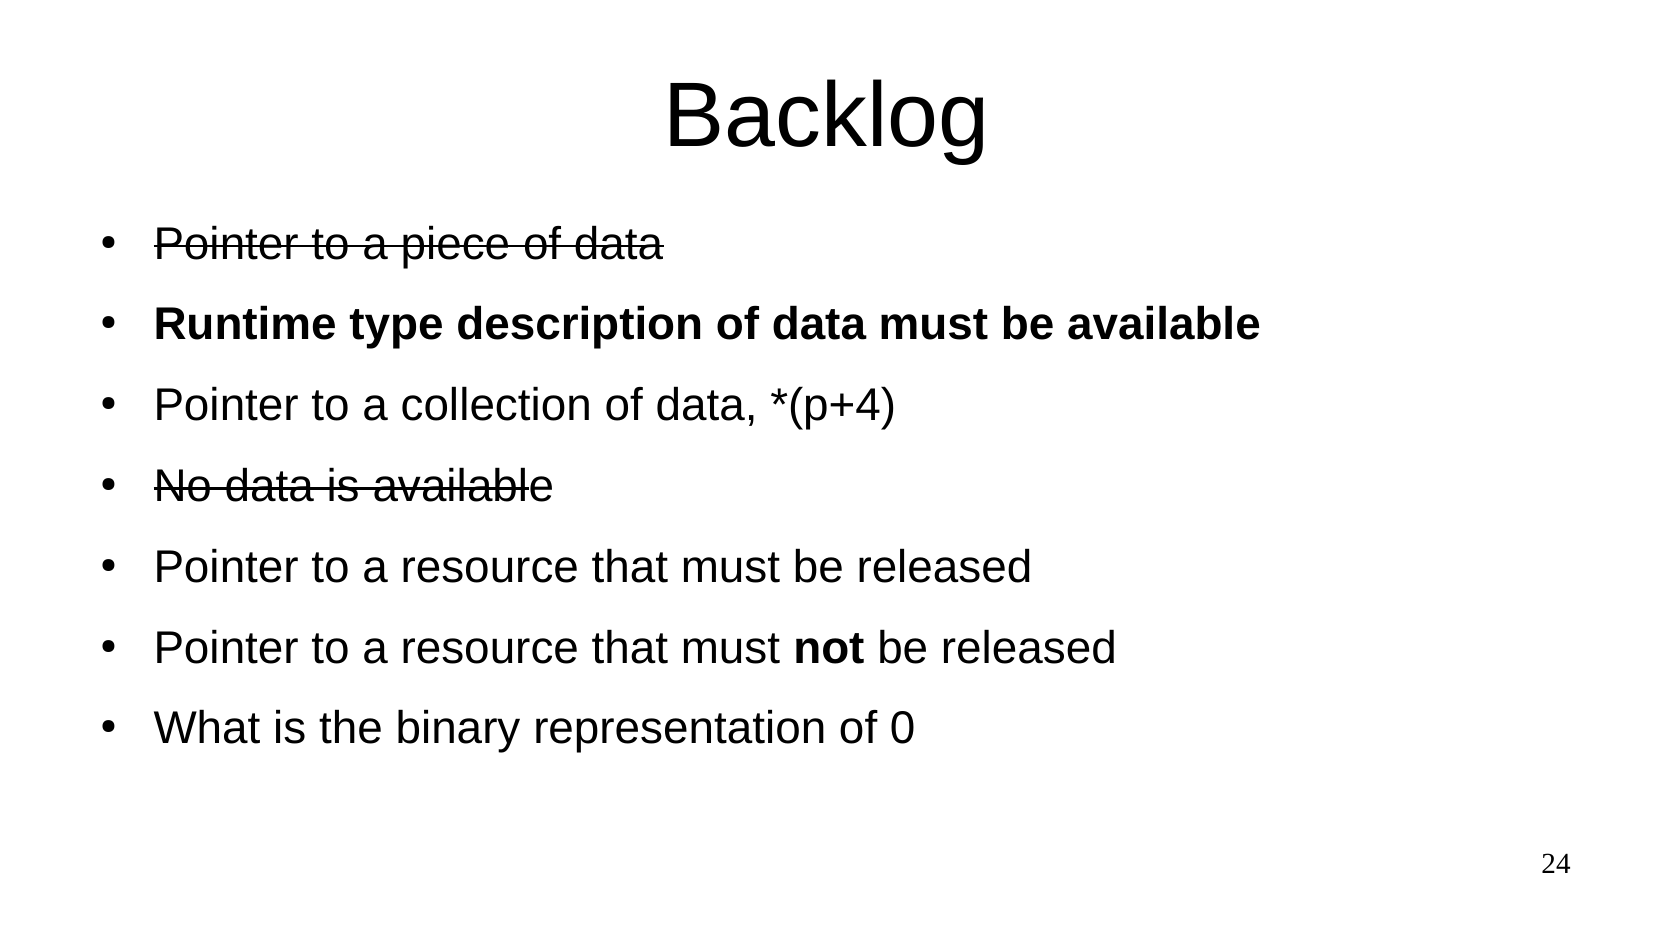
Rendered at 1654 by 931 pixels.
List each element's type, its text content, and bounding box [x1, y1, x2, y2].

list Pointer to a piece of data Runtime type description of data must be available Pointer to a collection of data, *(p+4) No data is available Pointer to a resource that must be released Pointer to a resource that must not be released What is the binary representation of 0 [82, 217, 1571, 758]
title Backlog [82, 37, 1571, 193]
